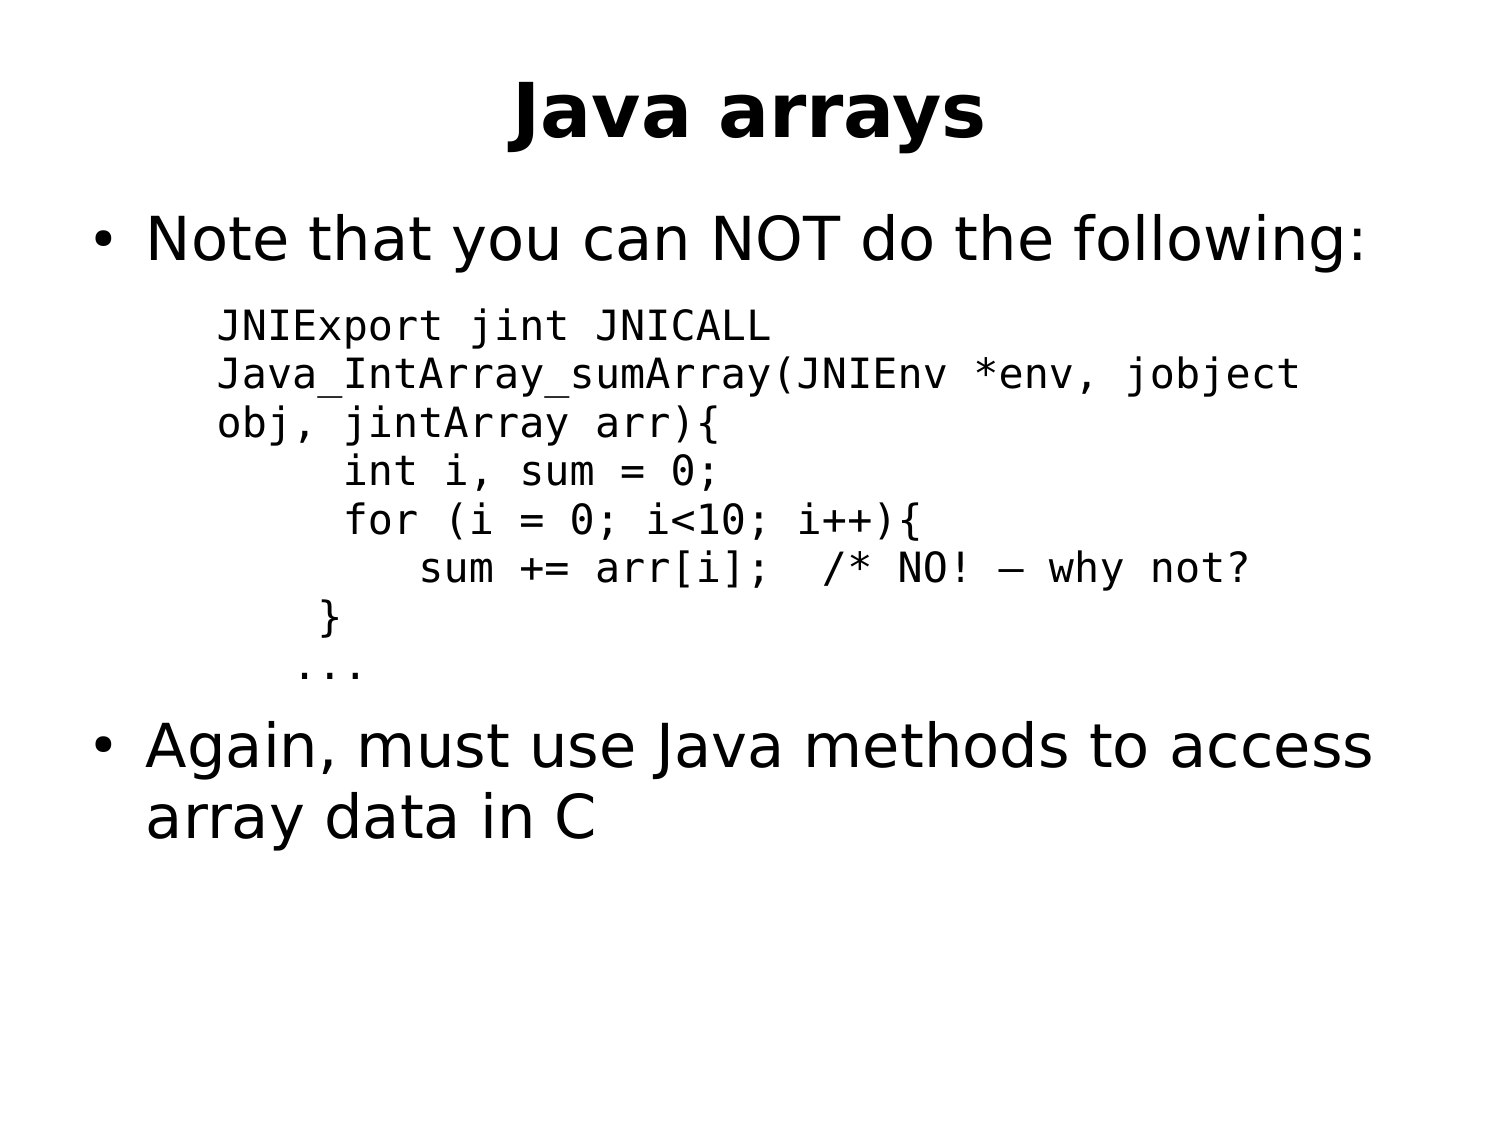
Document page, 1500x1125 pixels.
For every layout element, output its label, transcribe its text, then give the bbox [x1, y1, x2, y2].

title Java arrays [75, 44, 1425, 177]
list Note that you can NOT do the following: JNIExport jint JNICALL Java_IntArray_sumArray(JNIEnv *env, jobject obj, jintArray arr){ int i, sum = 0; for (i = 0; i<10; i++){ sum += arr[i]; /* NO! – why not? } ... Again, must use Java methods to access array data in C [75, 204, 1395, 1075]
